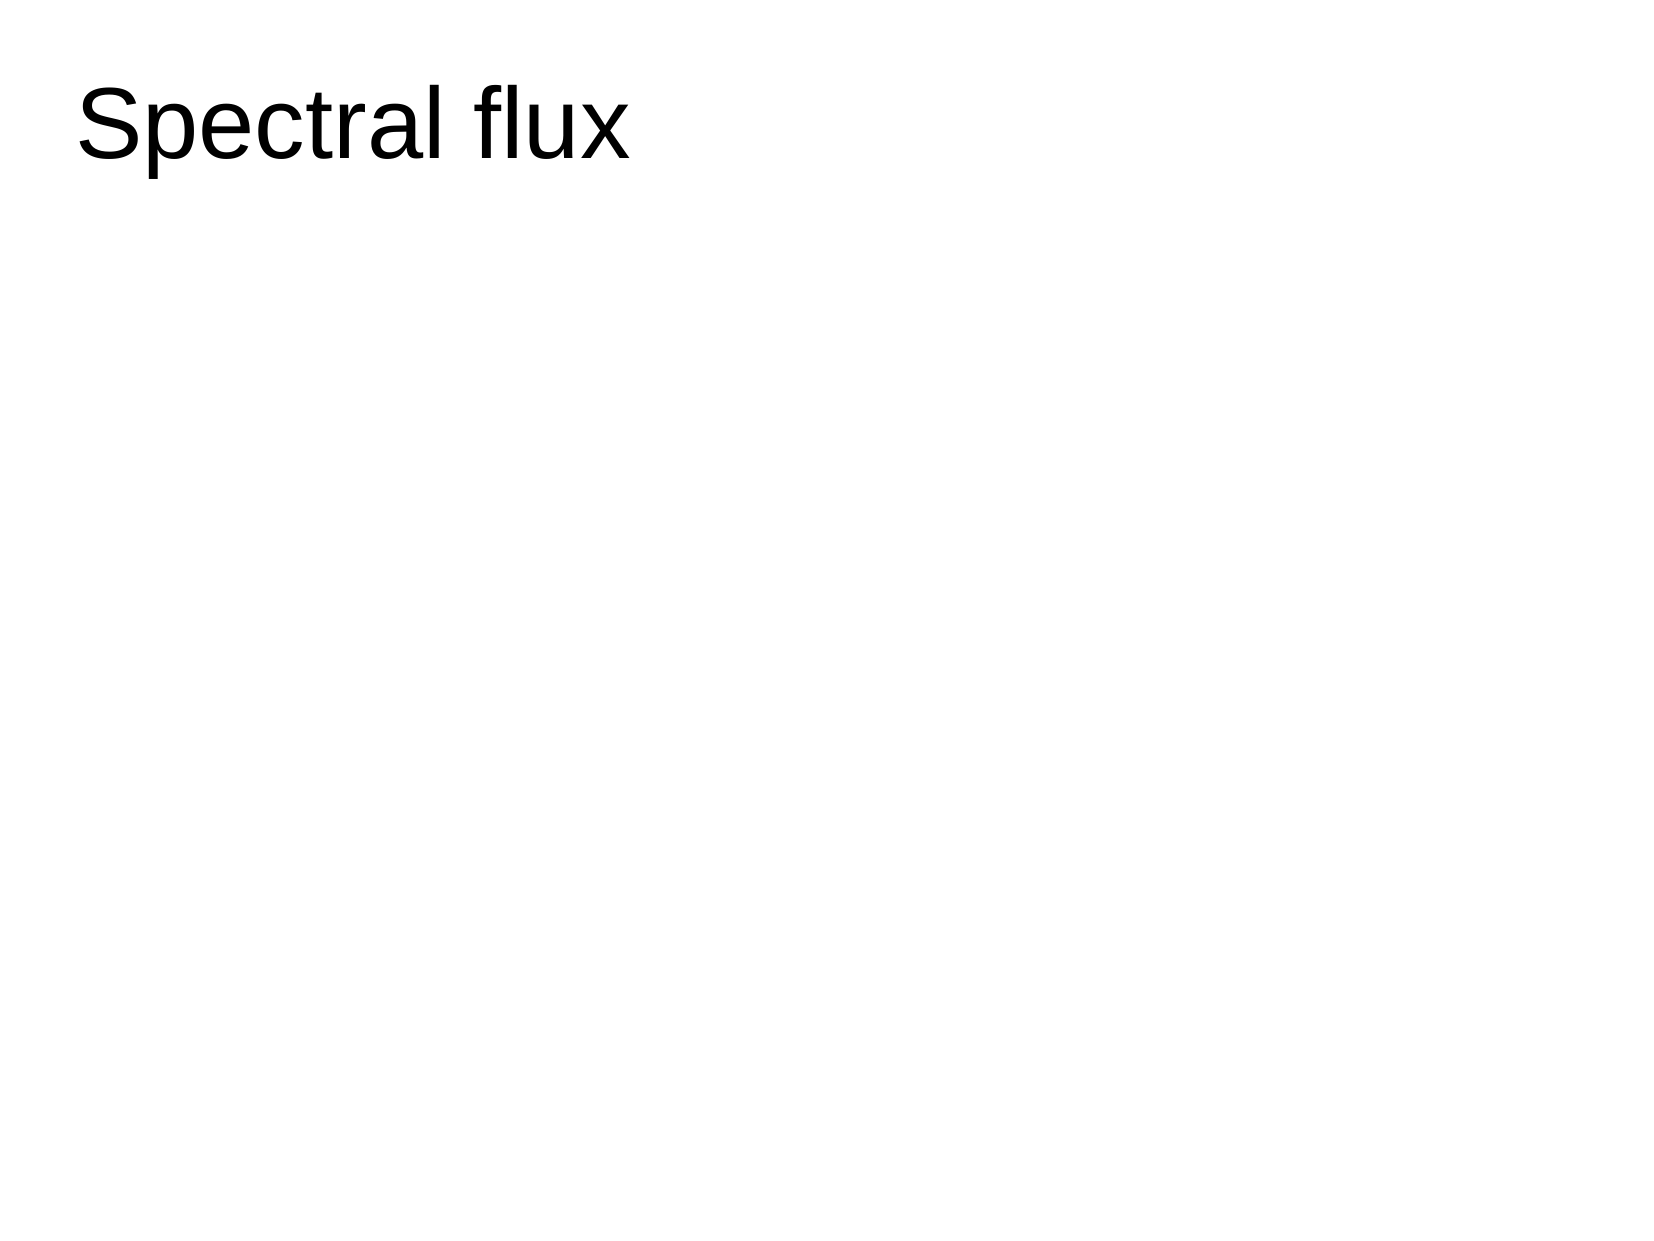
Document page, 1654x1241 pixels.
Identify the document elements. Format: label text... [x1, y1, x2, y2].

title Spectral flux [39, 8, 1638, 238]
